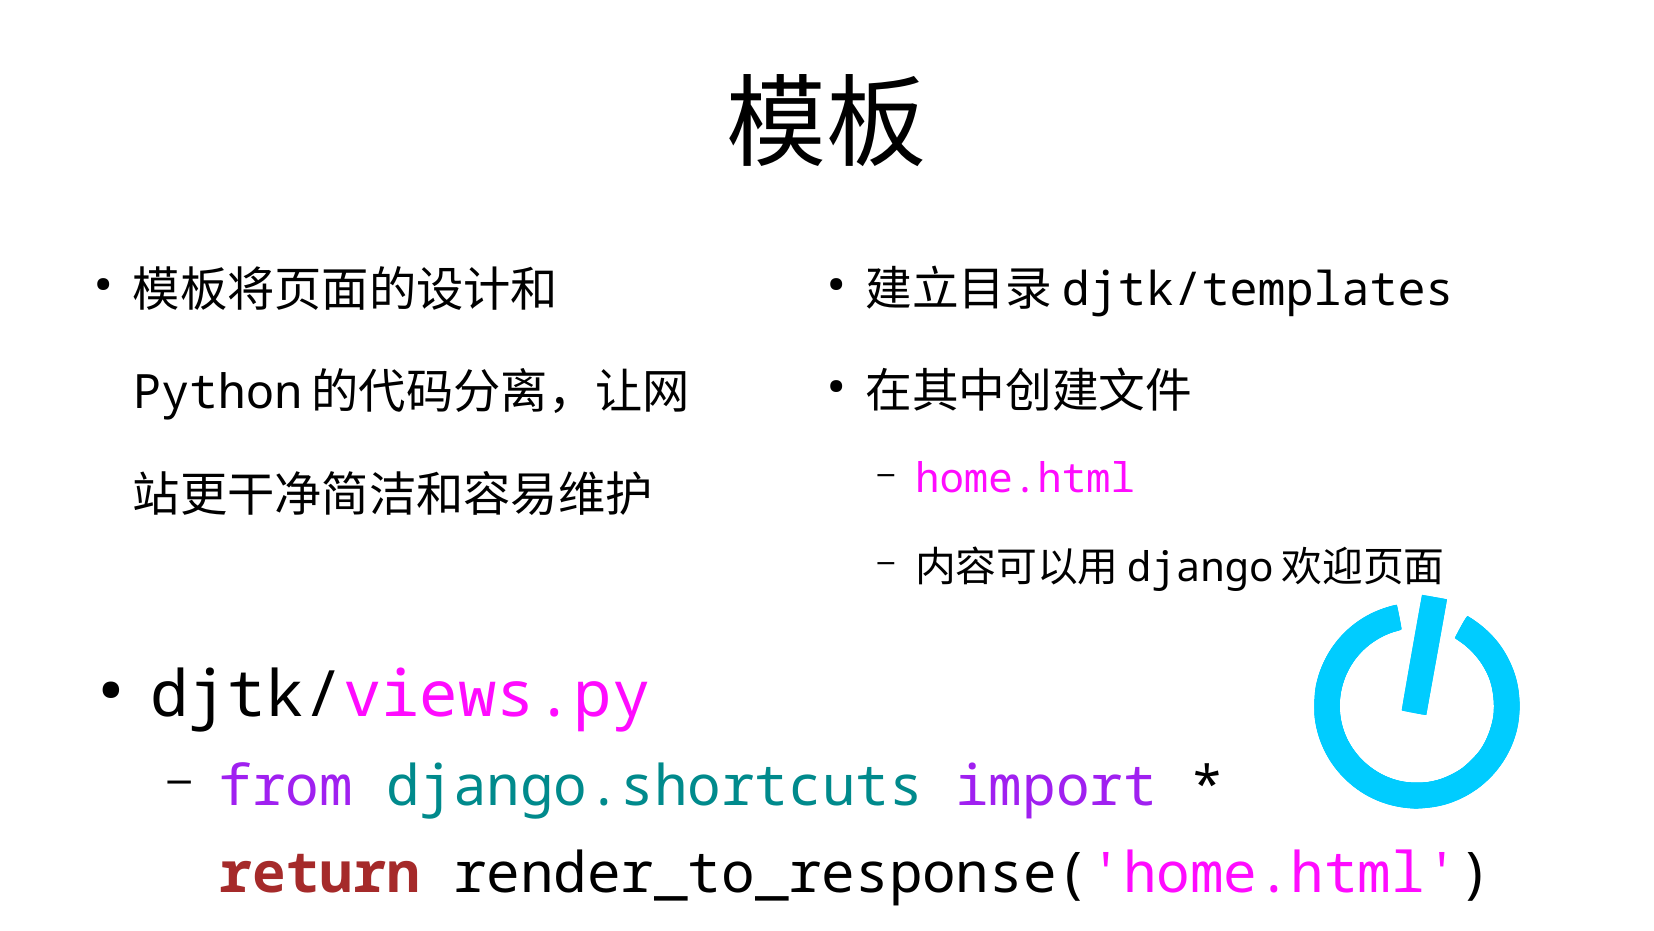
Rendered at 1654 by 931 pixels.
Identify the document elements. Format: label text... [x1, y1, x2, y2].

list djtk/views.py from django.shortcuts import * return render_to_response('home.html') [82, 634, 1571, 913]
title 模板 [82, 37, 1571, 193]
list 模板将页面的设计和Python的代码分离，让网站更干净简洁和容易维护 [82, 217, 721, 591]
list 建立目录djtk/templates 在其中创建文件 home.html 内容可以用django欢迎页面 [815, 217, 1601, 603]
